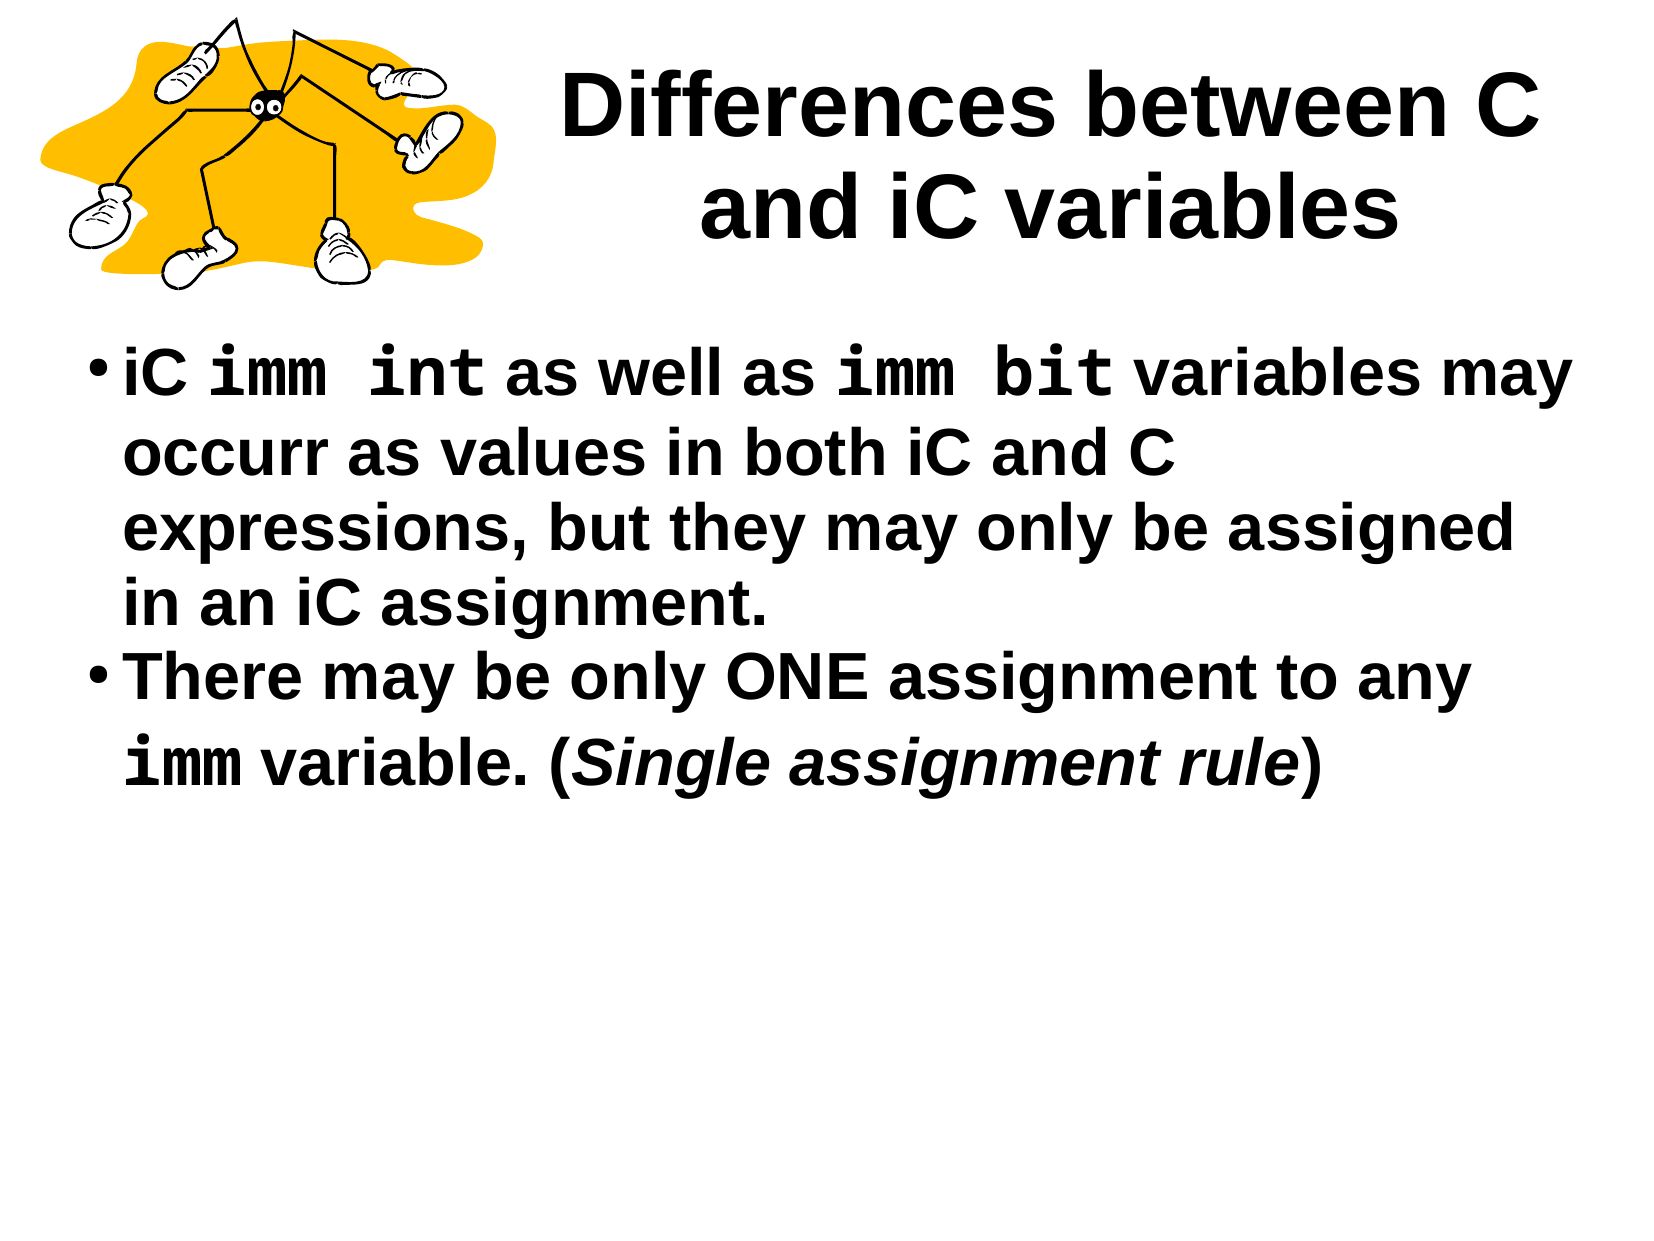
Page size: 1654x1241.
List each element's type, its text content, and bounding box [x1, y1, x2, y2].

picture [40, 17, 497, 291]
subtitle iC imm int as well as imm bit variables may occurr as values in both iC and C expressions, but they may only be assigned in an iC assignment. There may be only ONE assignment to any imm variable. (Single assignment rule) [86, 105, 1575, 1241]
title Differences between C and iC variables [531, 49, 1571, 105]
